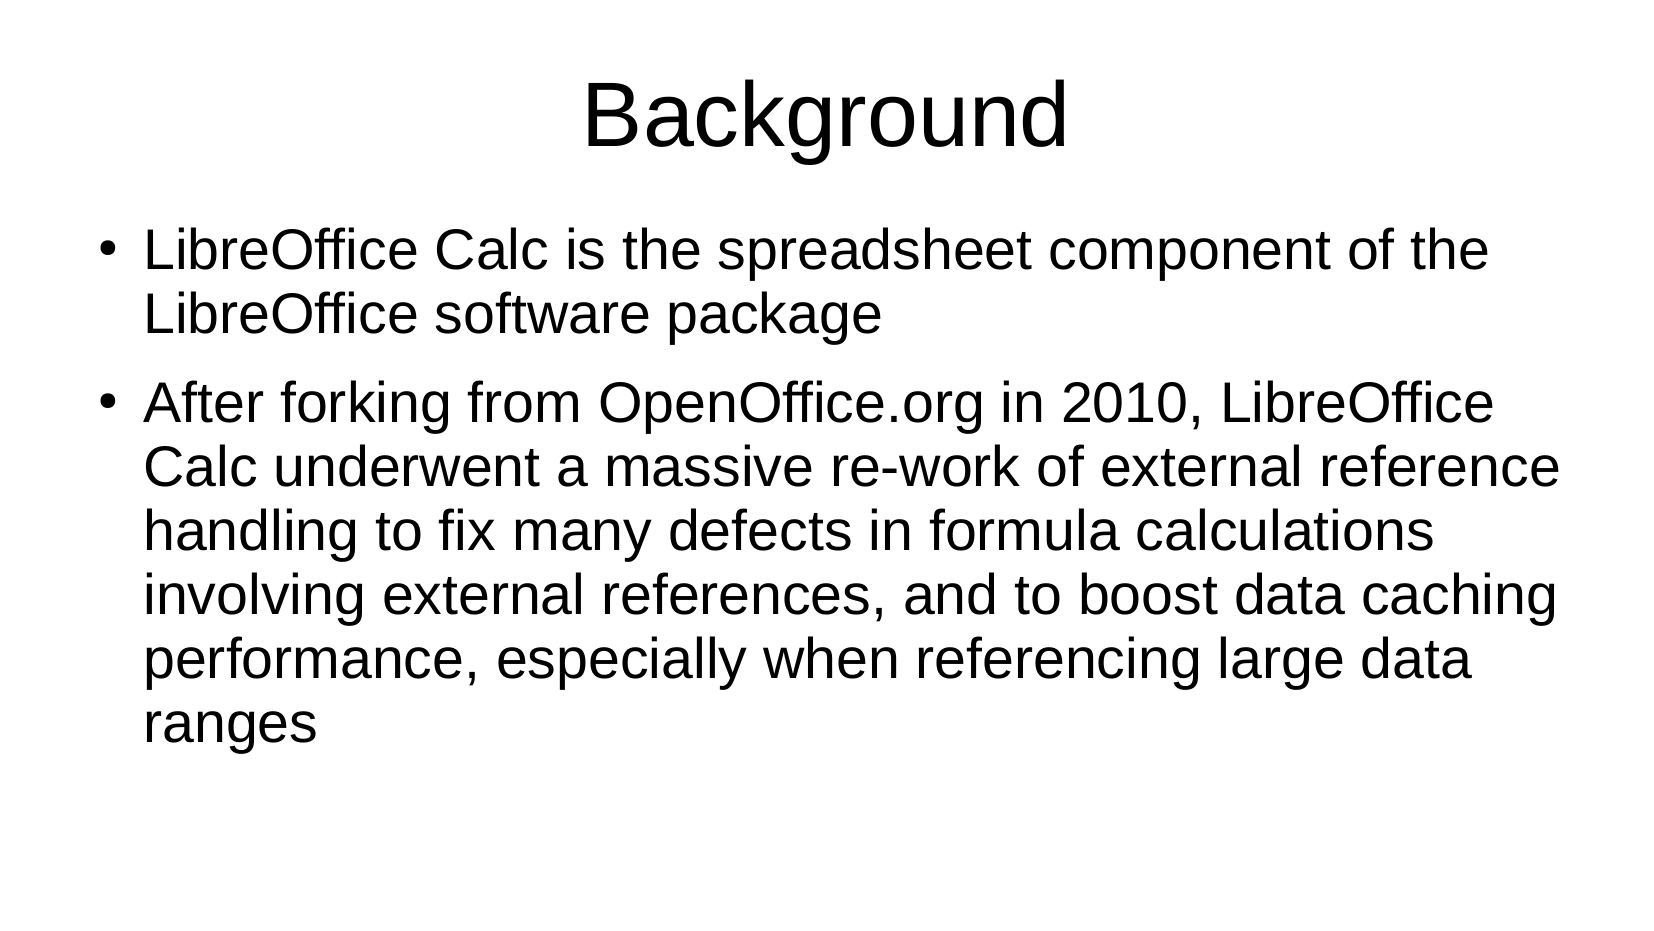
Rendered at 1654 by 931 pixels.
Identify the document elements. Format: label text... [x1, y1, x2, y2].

list LibreOffice Calc is the spreadsheet component of the LibreOffice software package After forking from OpenOffice.org in 2010, LibreOffice Calc underwent a massive re-work of external reference handling to fix many defects in formula calculations involving external references, and to boost data caching performance, especially when referencing large data ranges [82, 217, 1571, 758]
title Background [82, 37, 1571, 193]
